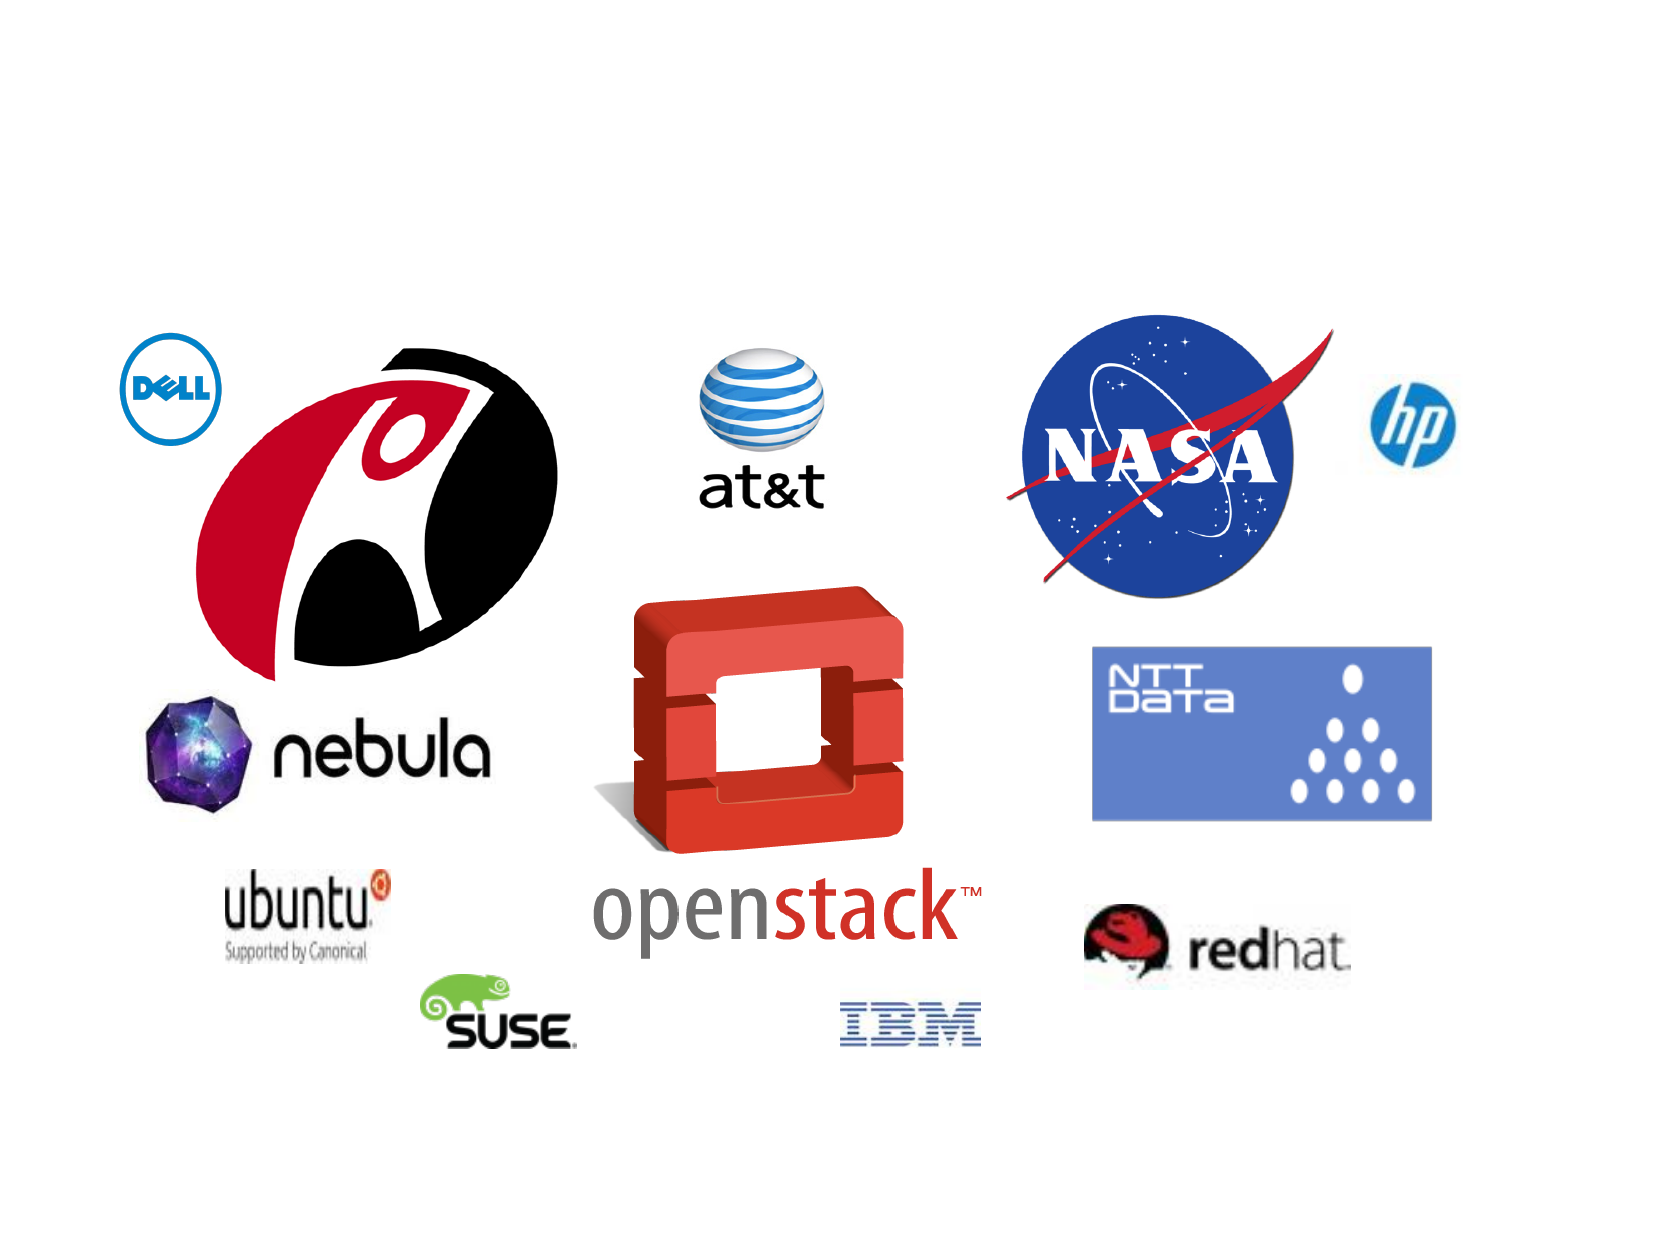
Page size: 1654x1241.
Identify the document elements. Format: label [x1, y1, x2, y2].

picture [660, 314, 864, 541]
picture [225, 869, 391, 964]
picture [1084, 642, 1441, 826]
picture [1084, 904, 1351, 991]
picture [116, 314, 1492, 1081]
